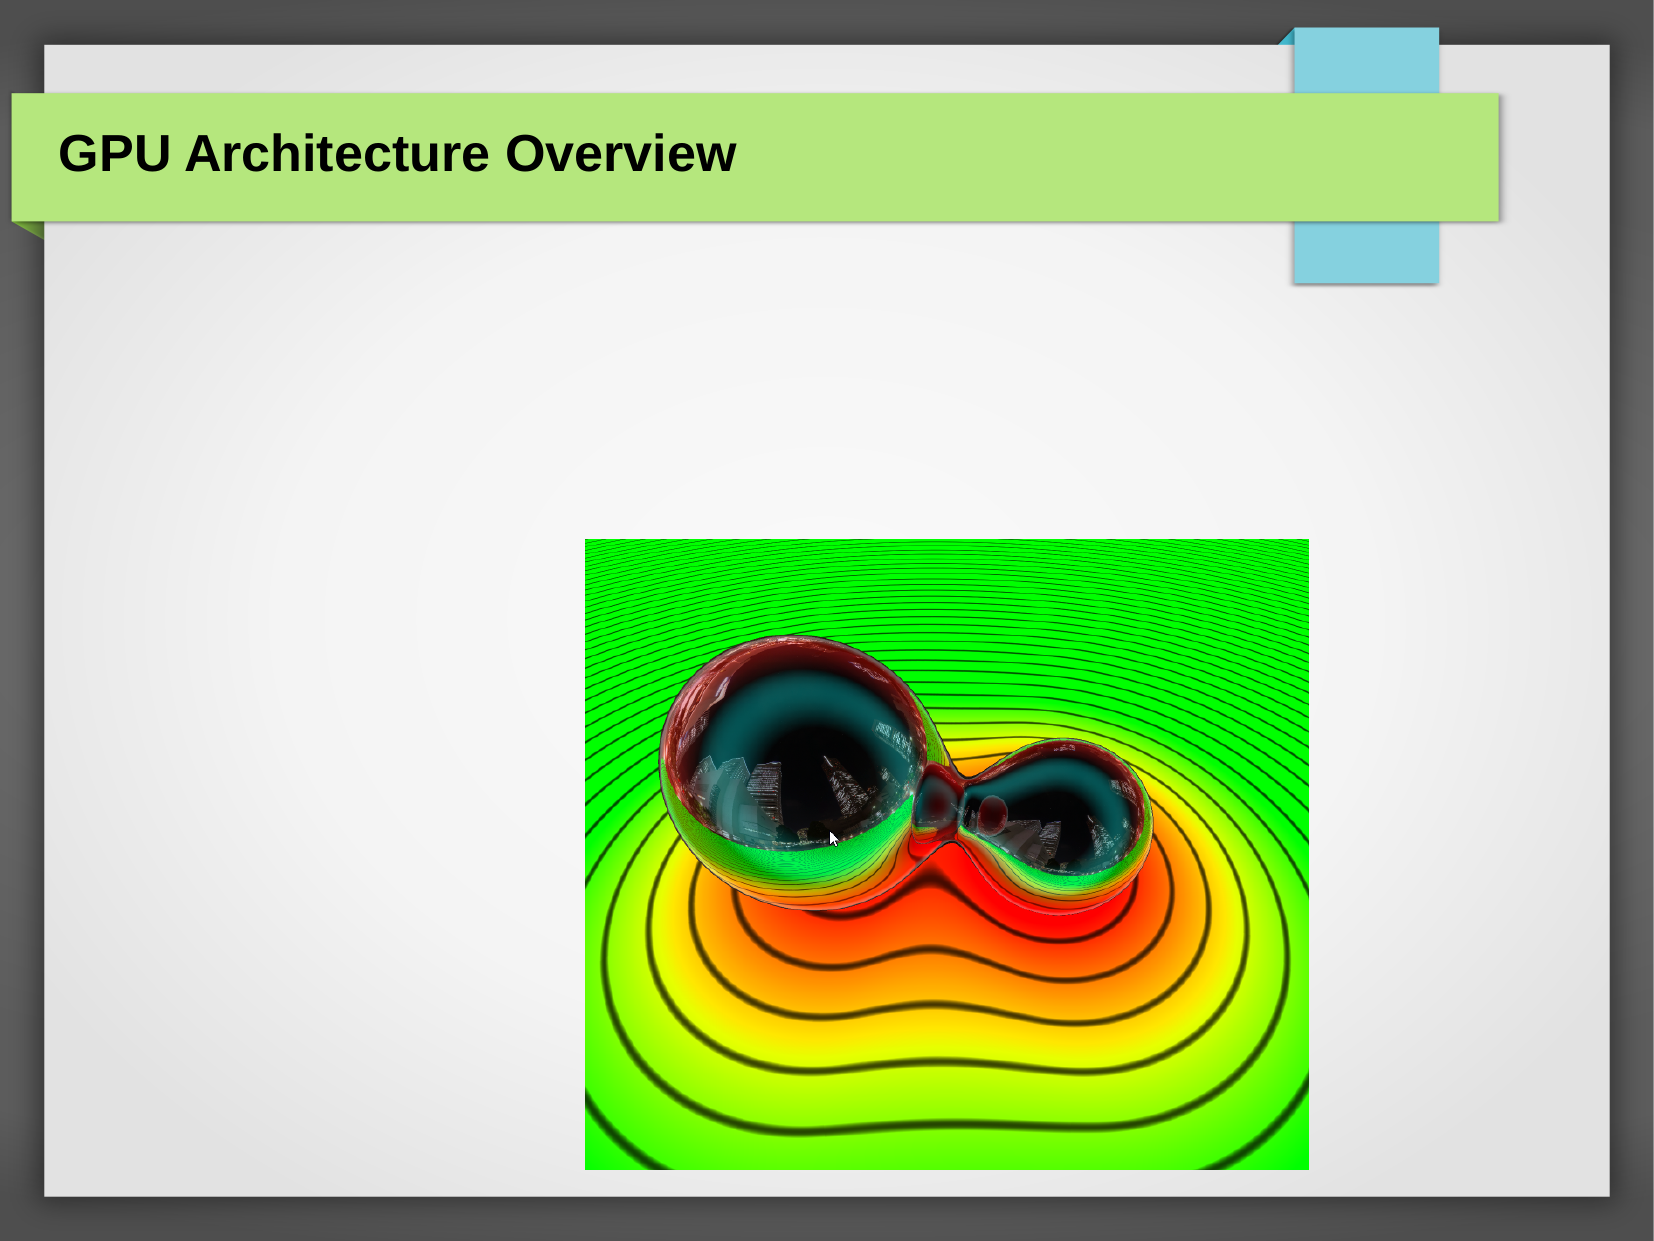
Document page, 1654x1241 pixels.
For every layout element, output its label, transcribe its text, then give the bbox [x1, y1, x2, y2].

title GPU Architecture Overview [59, 100, 1548, 206]
picture [0, 0, 1654, 1241]
